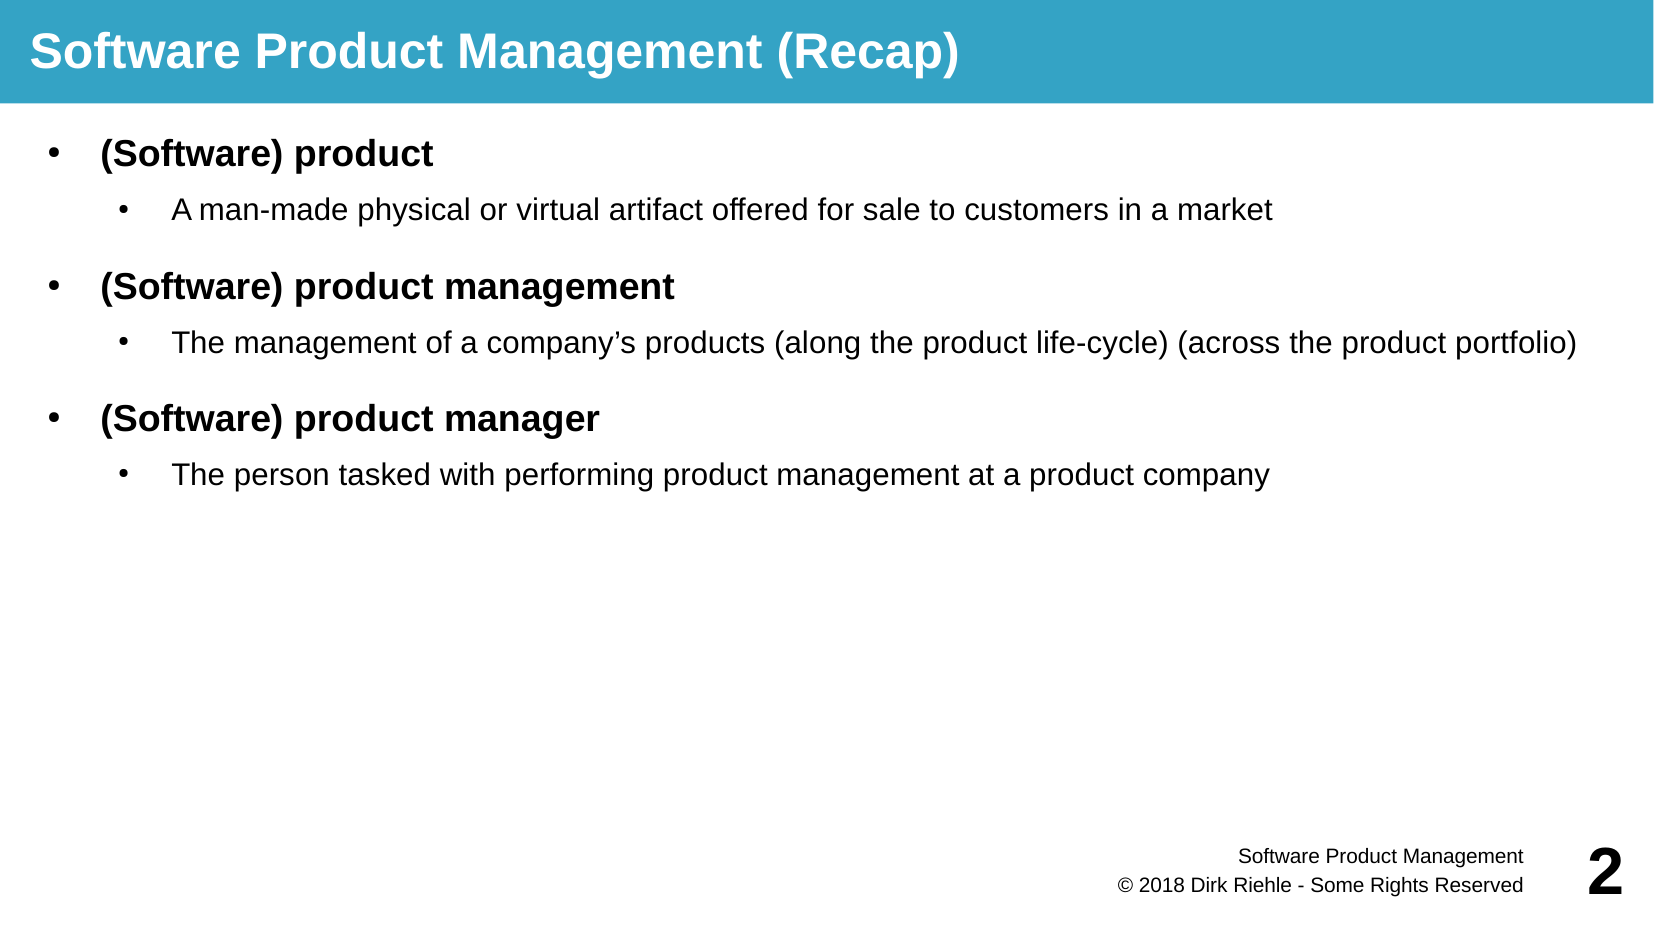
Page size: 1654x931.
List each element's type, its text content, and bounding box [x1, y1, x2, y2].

title Software Product Management (Recap) [0, 0, 1654, 104]
list (Software) product A man-made physical or virtual artifact offered for sale to customers in a market (Software) product management The management of a company’s products (along the product life-cycle) (across the product portfolio) (Software) product manager The person tasked with performing product management at a product company [29, 132, 1625, 813]
